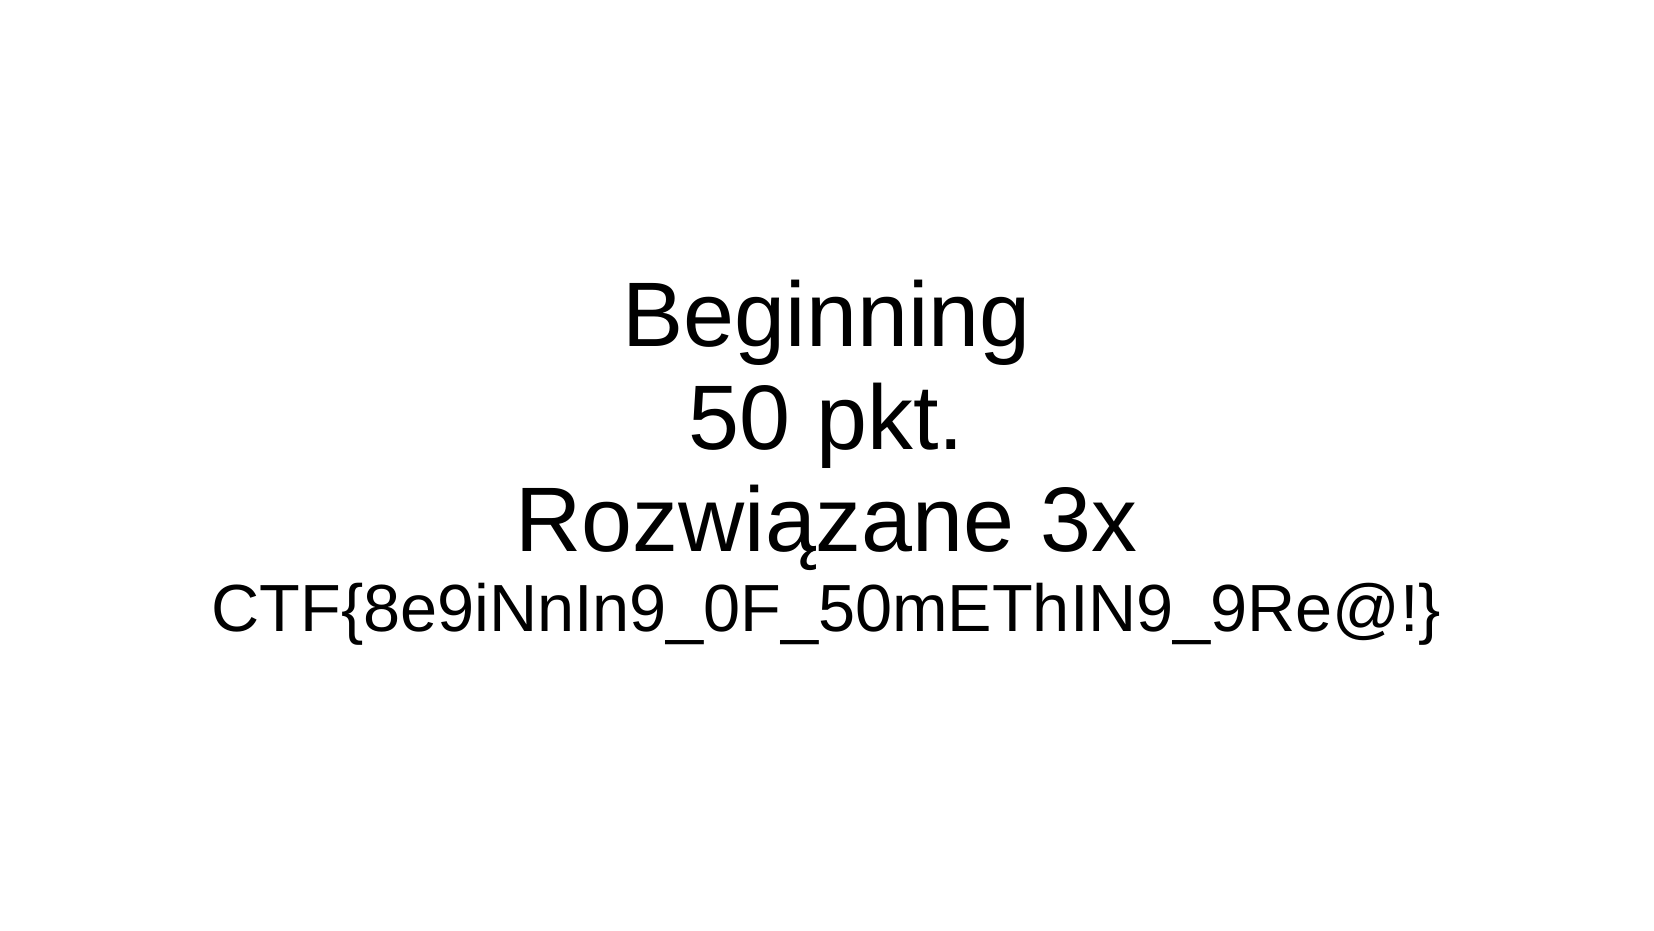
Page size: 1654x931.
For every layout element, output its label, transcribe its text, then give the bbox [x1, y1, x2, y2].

subtitle Beginning 50 pkt. Rozwiązane 3x CTF{8e9iNnIn9_0F_50mEThIN9_9Re@!} [82, 95, 1571, 815]
